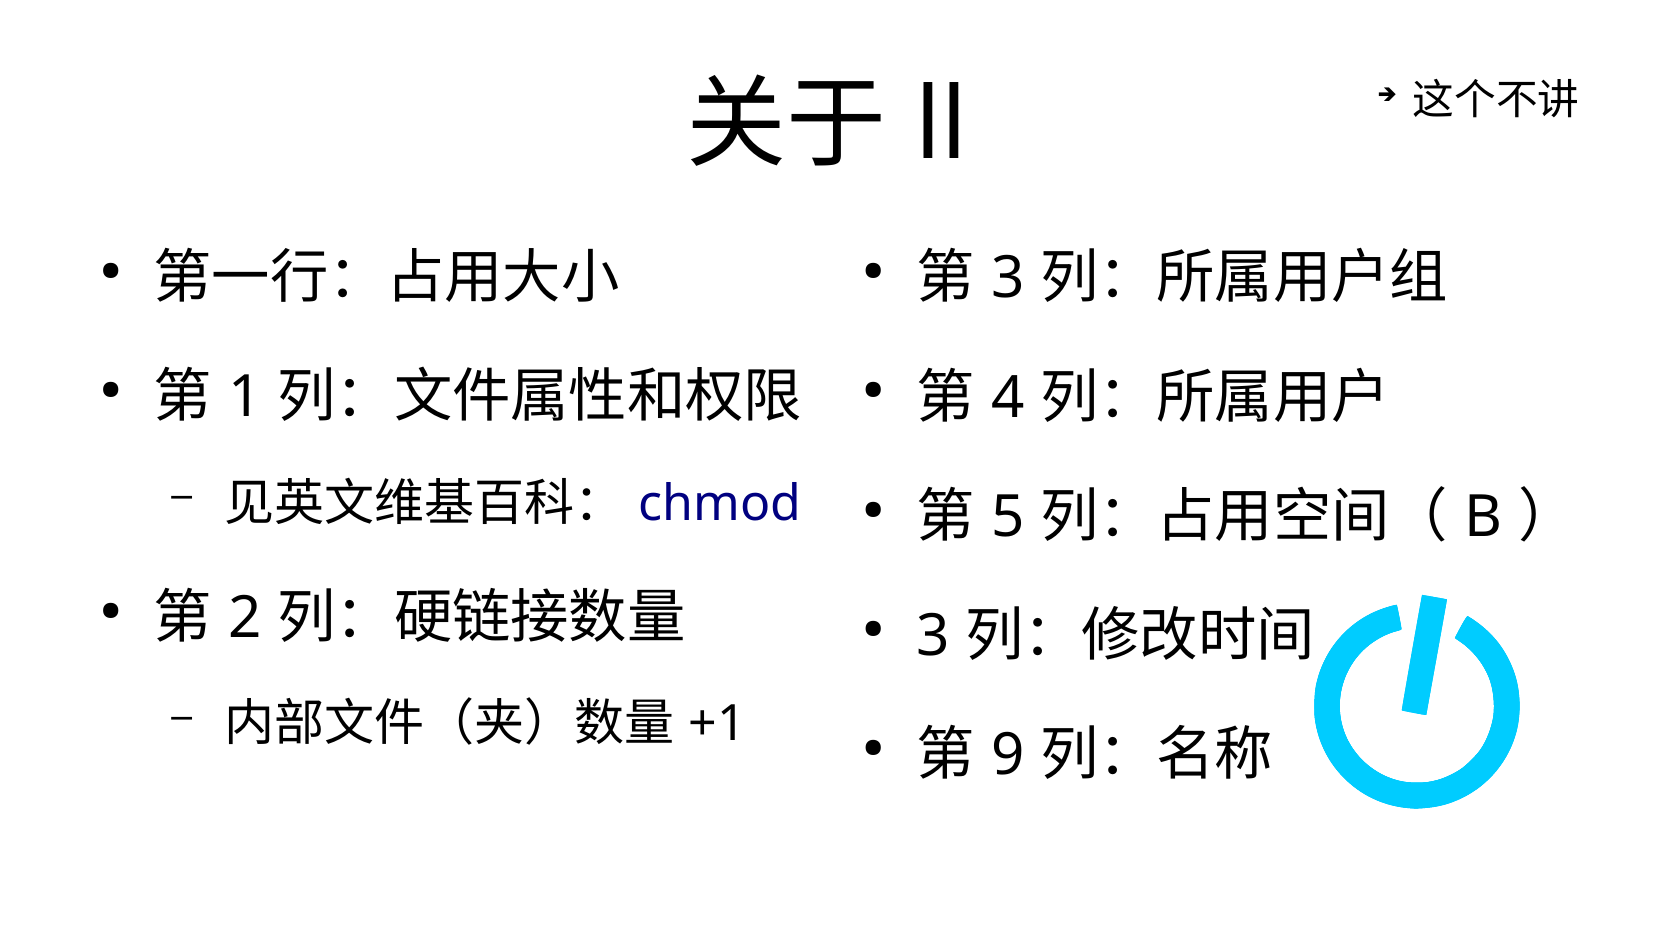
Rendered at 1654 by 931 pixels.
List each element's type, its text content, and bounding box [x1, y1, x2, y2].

title 关于ll [82, 37, 1571, 193]
list 第3列：所属用户组 第4列：所属用户 第5列：占用空间（B） 3列：修改时间 第9列：名称 [845, 217, 1595, 910]
list 第一行：占用大小 第1列：文件属性和权限 见英文维基百科：chmod 第2列：硬链接数量 内部文件（夹）数量+1 [82, 217, 809, 910]
text_box 这个不讲 [1311, 59, 1595, 199]
